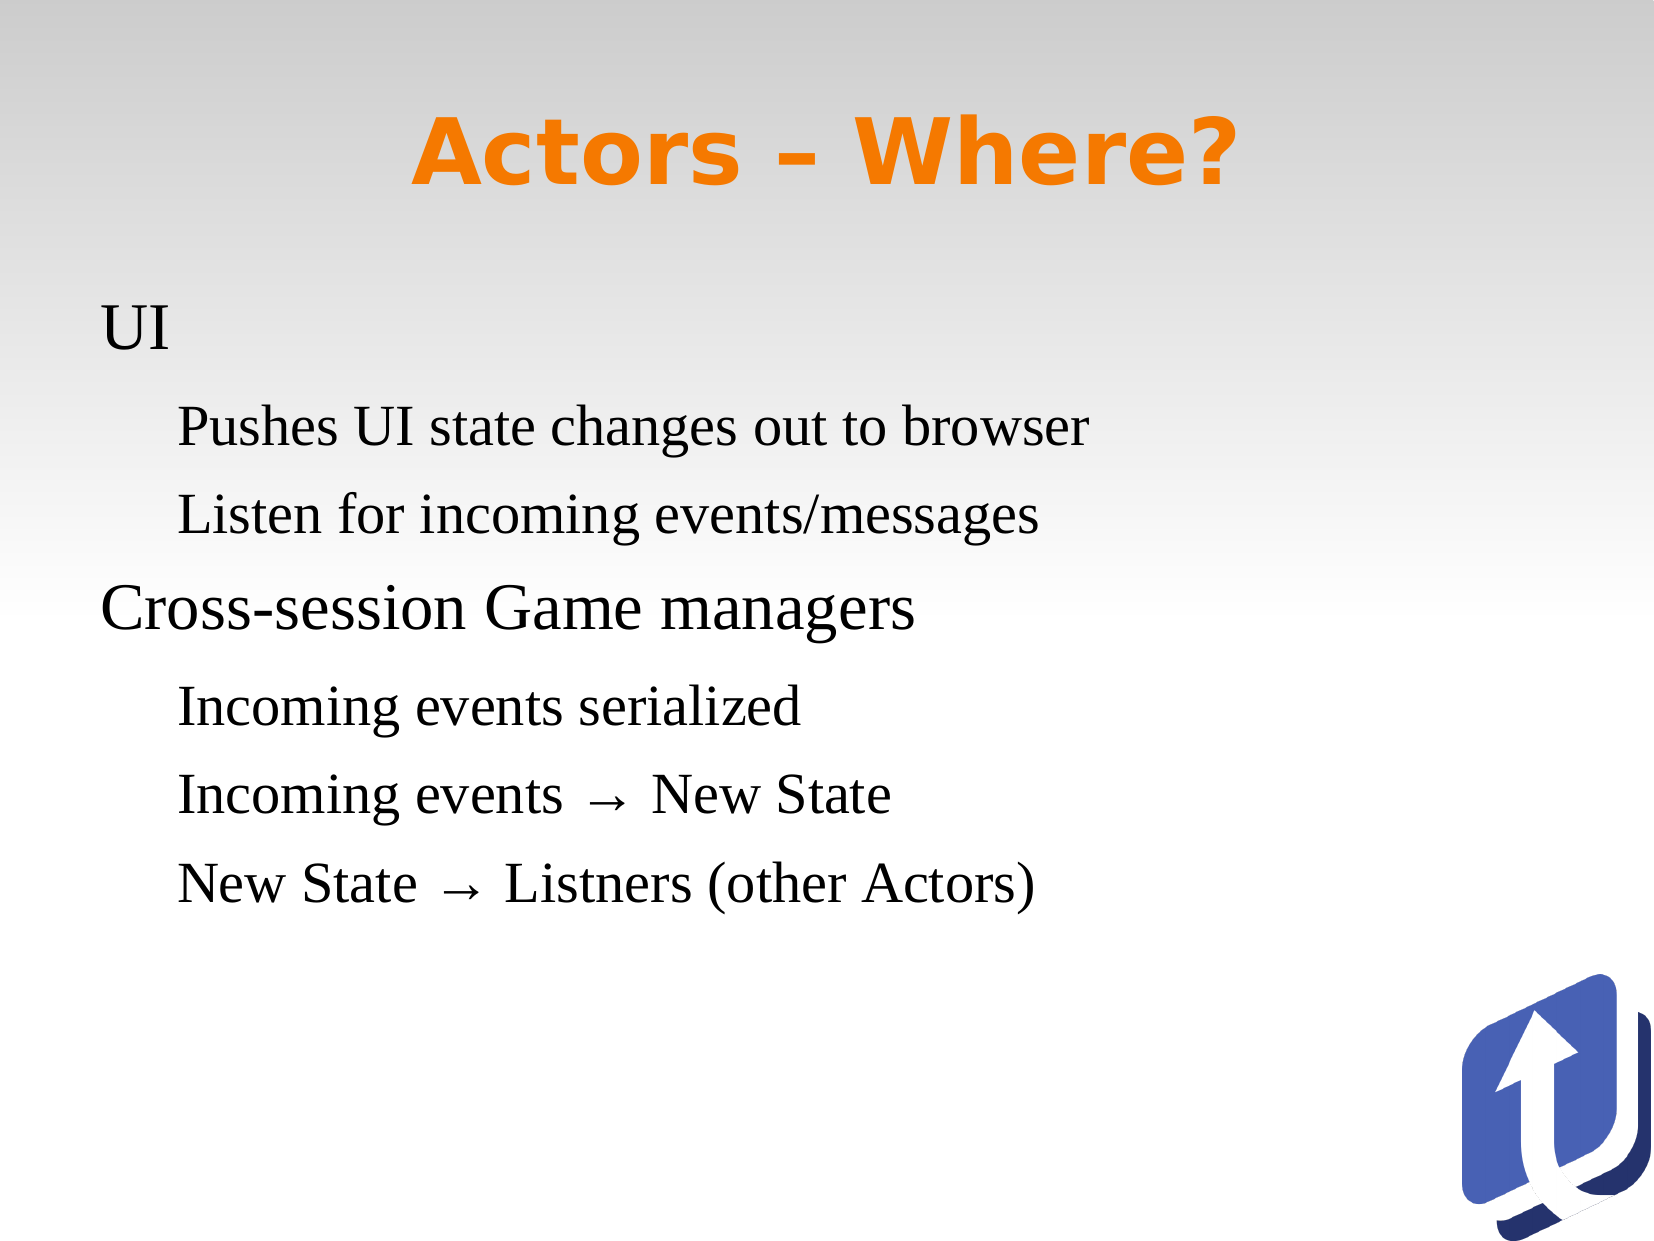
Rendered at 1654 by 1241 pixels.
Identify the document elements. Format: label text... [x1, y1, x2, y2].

picture [1462, 974, 1651, 1241]
title Actors – Where? [82, 49, 1571, 257]
list UI Pushes UI state changes out to browser Listen for incoming events/messages Cross-session Game managers Incoming events serialized Incoming events → New State New State → Listners (other Actors) [82, 290, 1571, 1109]
